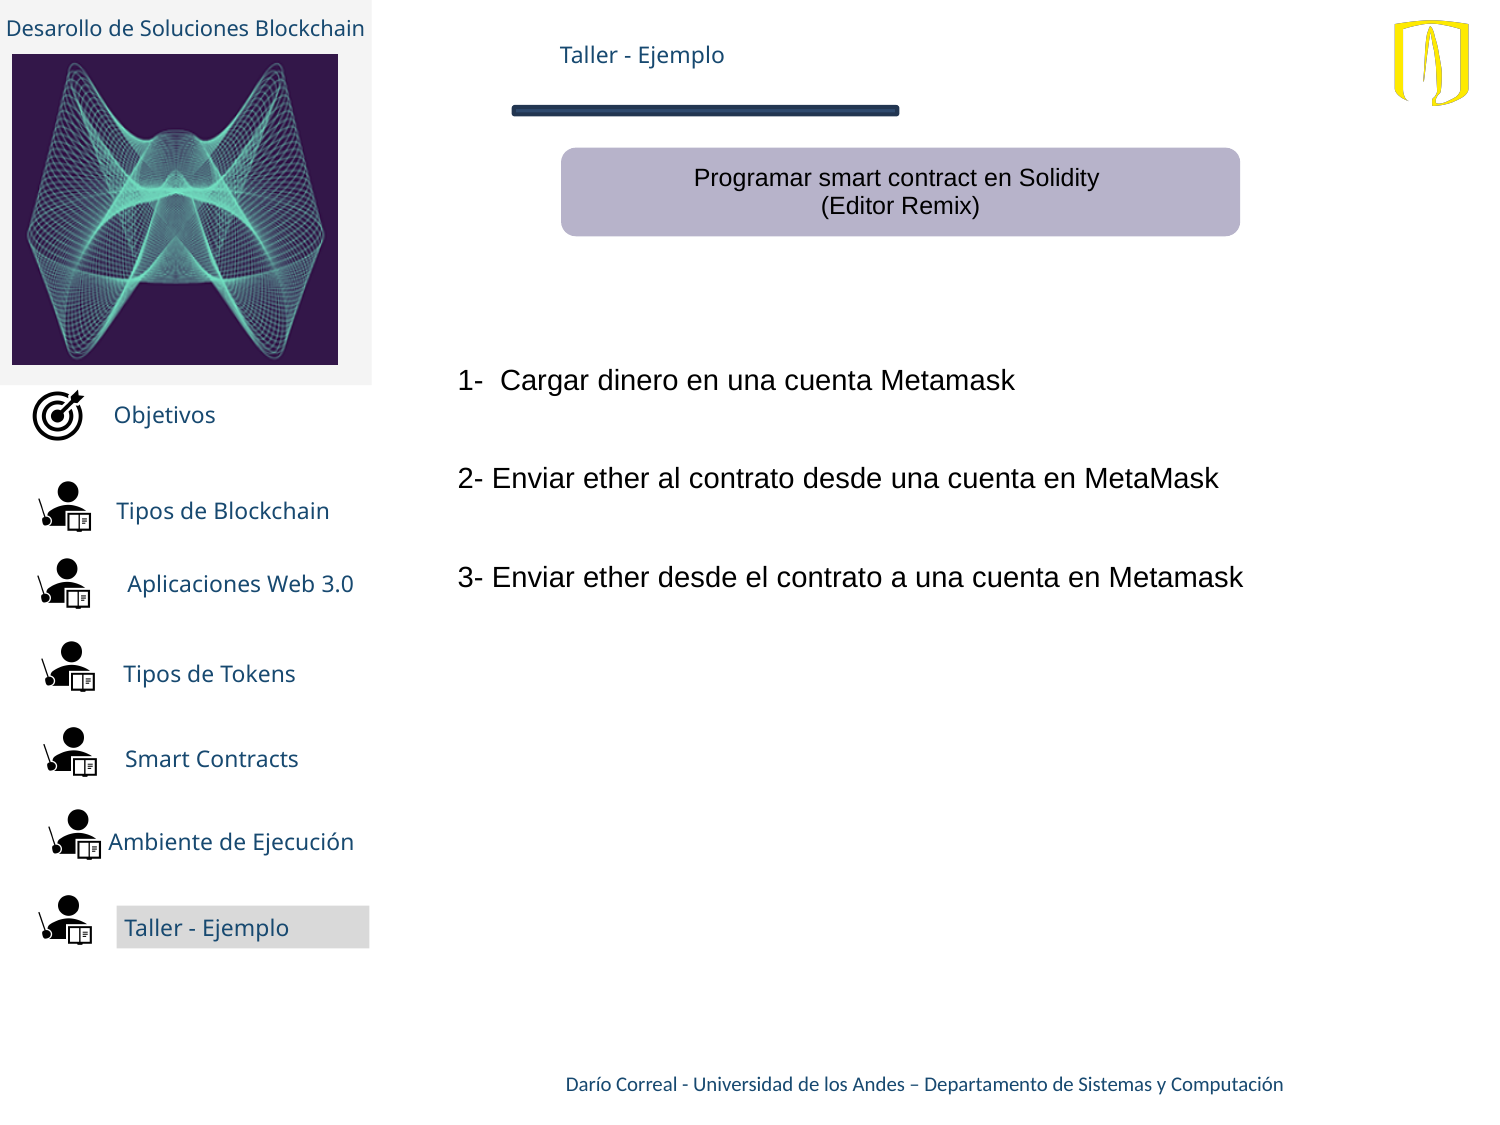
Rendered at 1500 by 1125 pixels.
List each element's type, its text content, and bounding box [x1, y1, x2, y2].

text_box Aplicaciones Web 3.0 [112, 562, 370, 605]
picture [42, 718, 105, 780]
text_box Ambiente de Ejecución [63, 820, 370, 863]
text_box Darío Correal - Universidad de los Andes – Departamento de Sistemas y Computación [551, 1062, 1300, 1103]
picture [1387, 19, 1476, 107]
picture [37, 472, 99, 535]
picture [47, 800, 109, 863]
text_box Taller - Ejemplo [544, 32, 740, 76]
text_box [513, 107, 898, 115]
picture [40, 632, 103, 695]
text_box Tipos de Blockchain [101, 489, 346, 532]
text_box Programar smart contract en Solidity (Editor Remix) [561, 147, 1241, 237]
text_box Taller - Ejemplo [109, 905, 305, 949]
text_box Tipos de Tokens [108, 652, 312, 695]
picture [36, 549, 98, 612]
picture [12, 54, 338, 365]
picture [37, 886, 100, 948]
text_box [305, 905, 370, 949]
picture [27, 384, 90, 446]
text_box Smart Contracts [110, 737, 314, 781]
text_box 1- Cargar dinero en una cuenta Metamask 2- Enviar ether al contrato desde una cuenta en MetaMask 3- Enviar ether desde el contrato a una cuenta en Metamask [442, 356, 1260, 601]
text_box Objetivos [98, 393, 231, 437]
